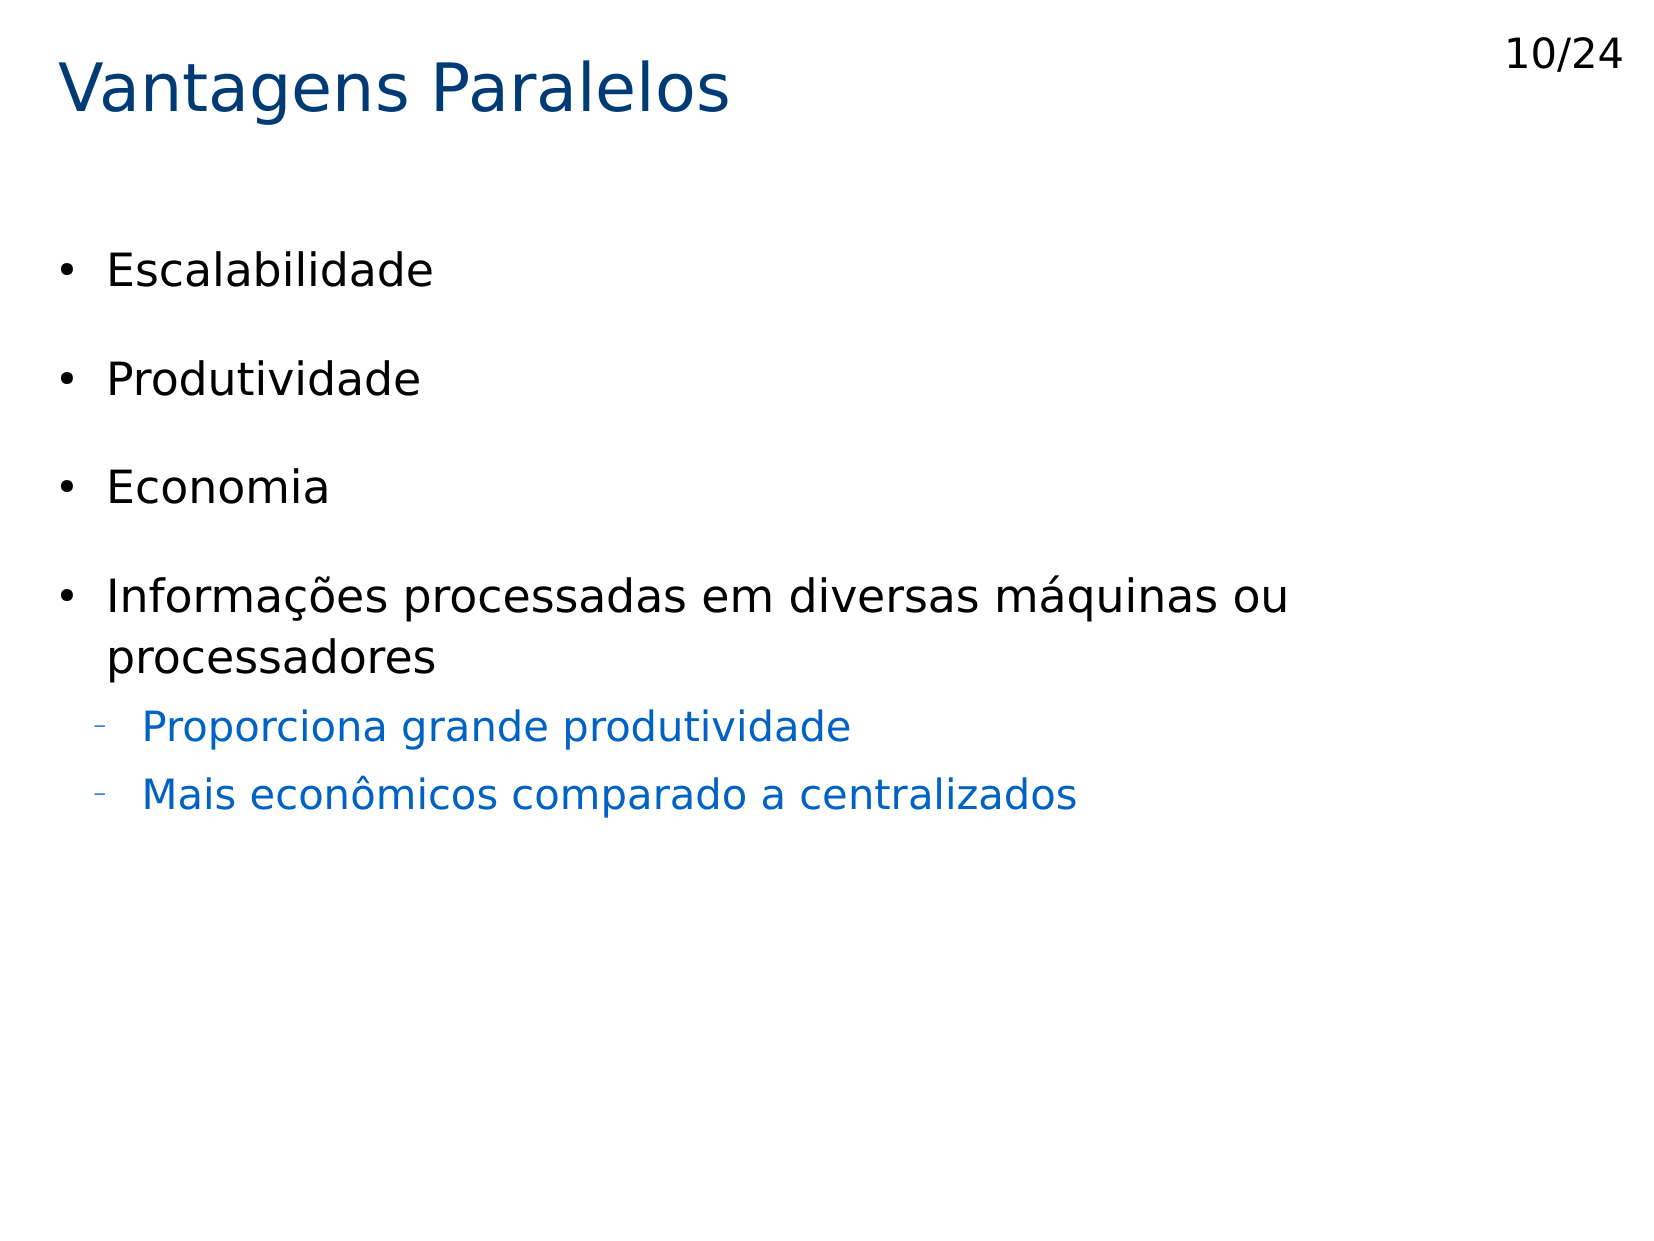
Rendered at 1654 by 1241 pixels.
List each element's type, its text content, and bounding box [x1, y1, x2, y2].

title Vantagens Paralelos [59, 29, 1506, 148]
list Escalabilidade Produtividade Economia Informações processadas em diversas máquinas ou processadores Proporciona grande produtividade Mais econômicos comparado a centralizados [59, 236, 1595, 1211]
